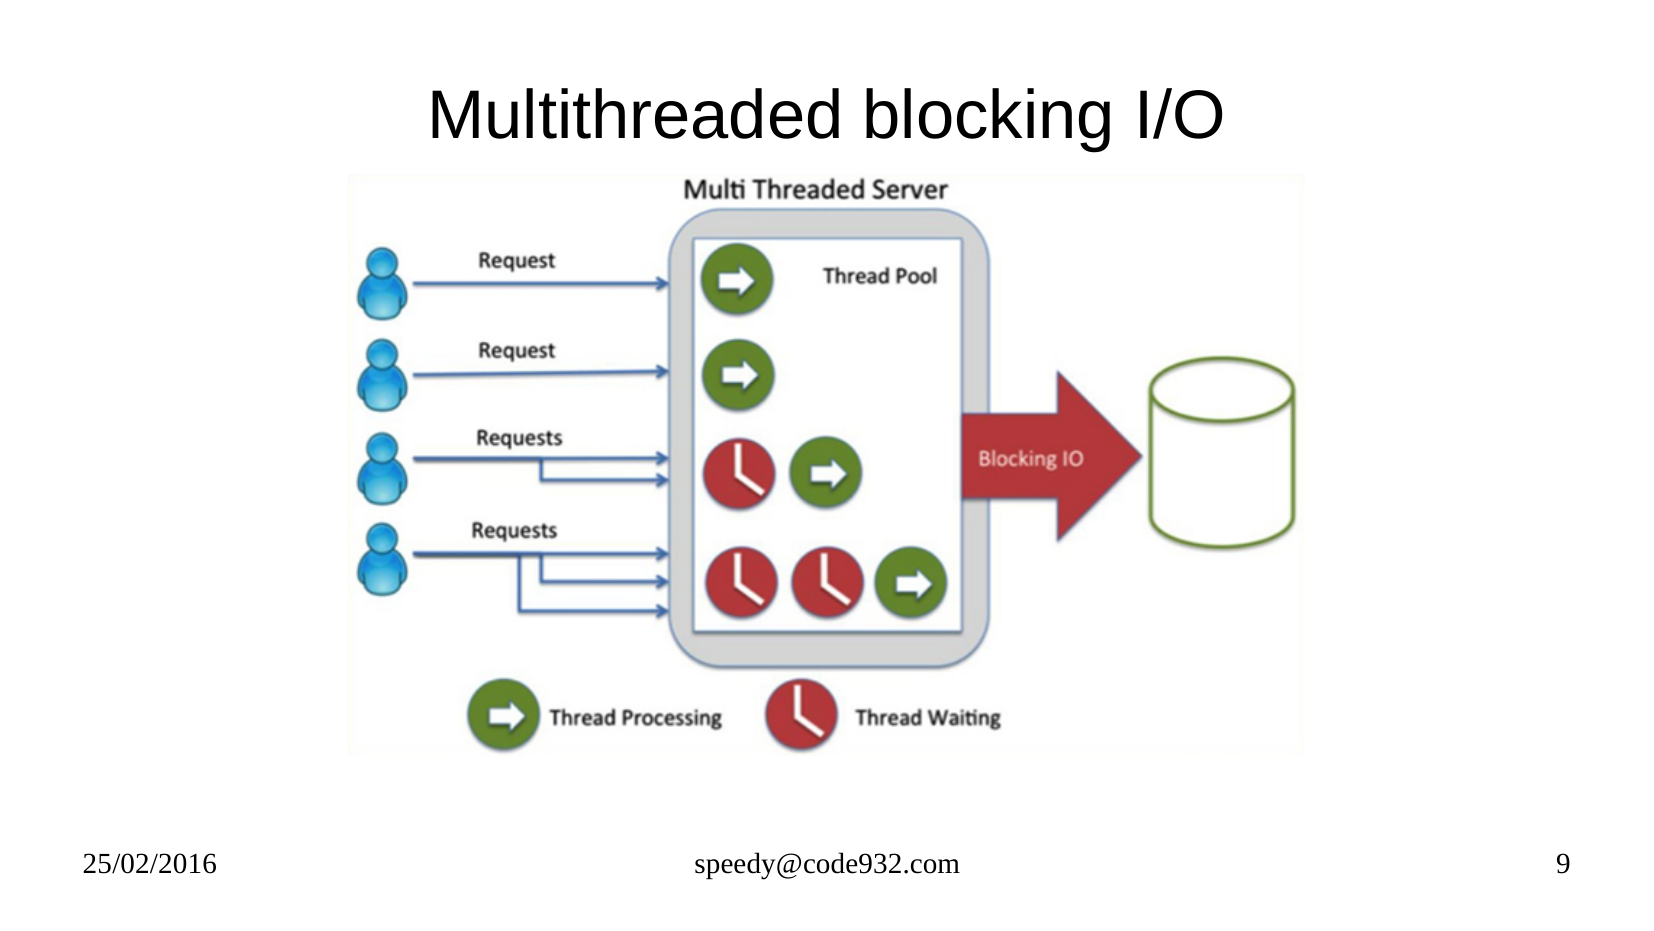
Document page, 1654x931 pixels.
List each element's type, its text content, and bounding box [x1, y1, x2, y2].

title Multithreaded blocking I/O [82, 37, 1571, 193]
picture [348, 174, 1305, 756]
